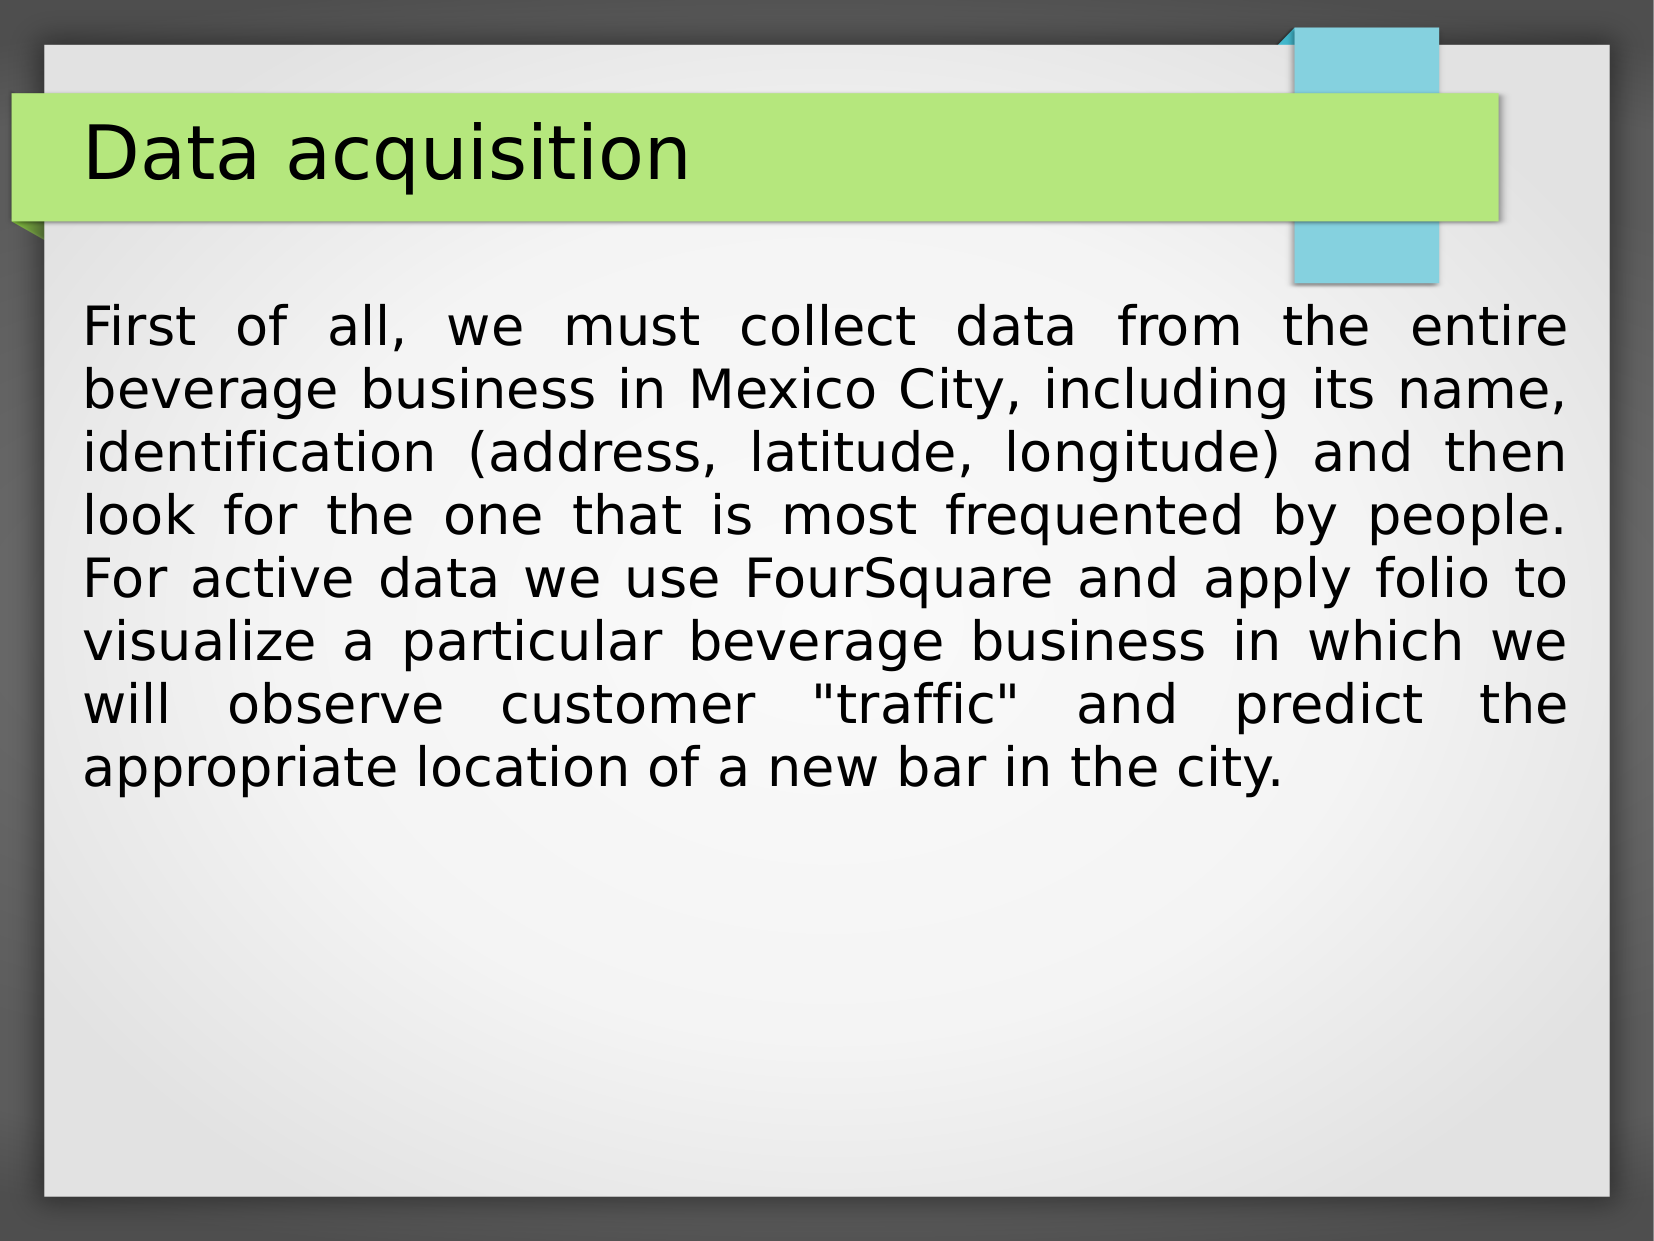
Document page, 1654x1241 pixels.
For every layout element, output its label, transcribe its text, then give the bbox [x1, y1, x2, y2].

picture [0, 0, 1654, 1241]
title Data acquisition [82, 94, 1264, 213]
list First of all, we must collect data from the entire beverage business in Mexico City, including its name, identification (address, latitude, longitude) and then look for the one that is most frequented by people. For active data we use FourSquare and apply folio to visualize a particular beverage business in which we will observe customer "traffic" and predict the appropriate location of a new bar in the city. [82, 295, 1571, 1015]
